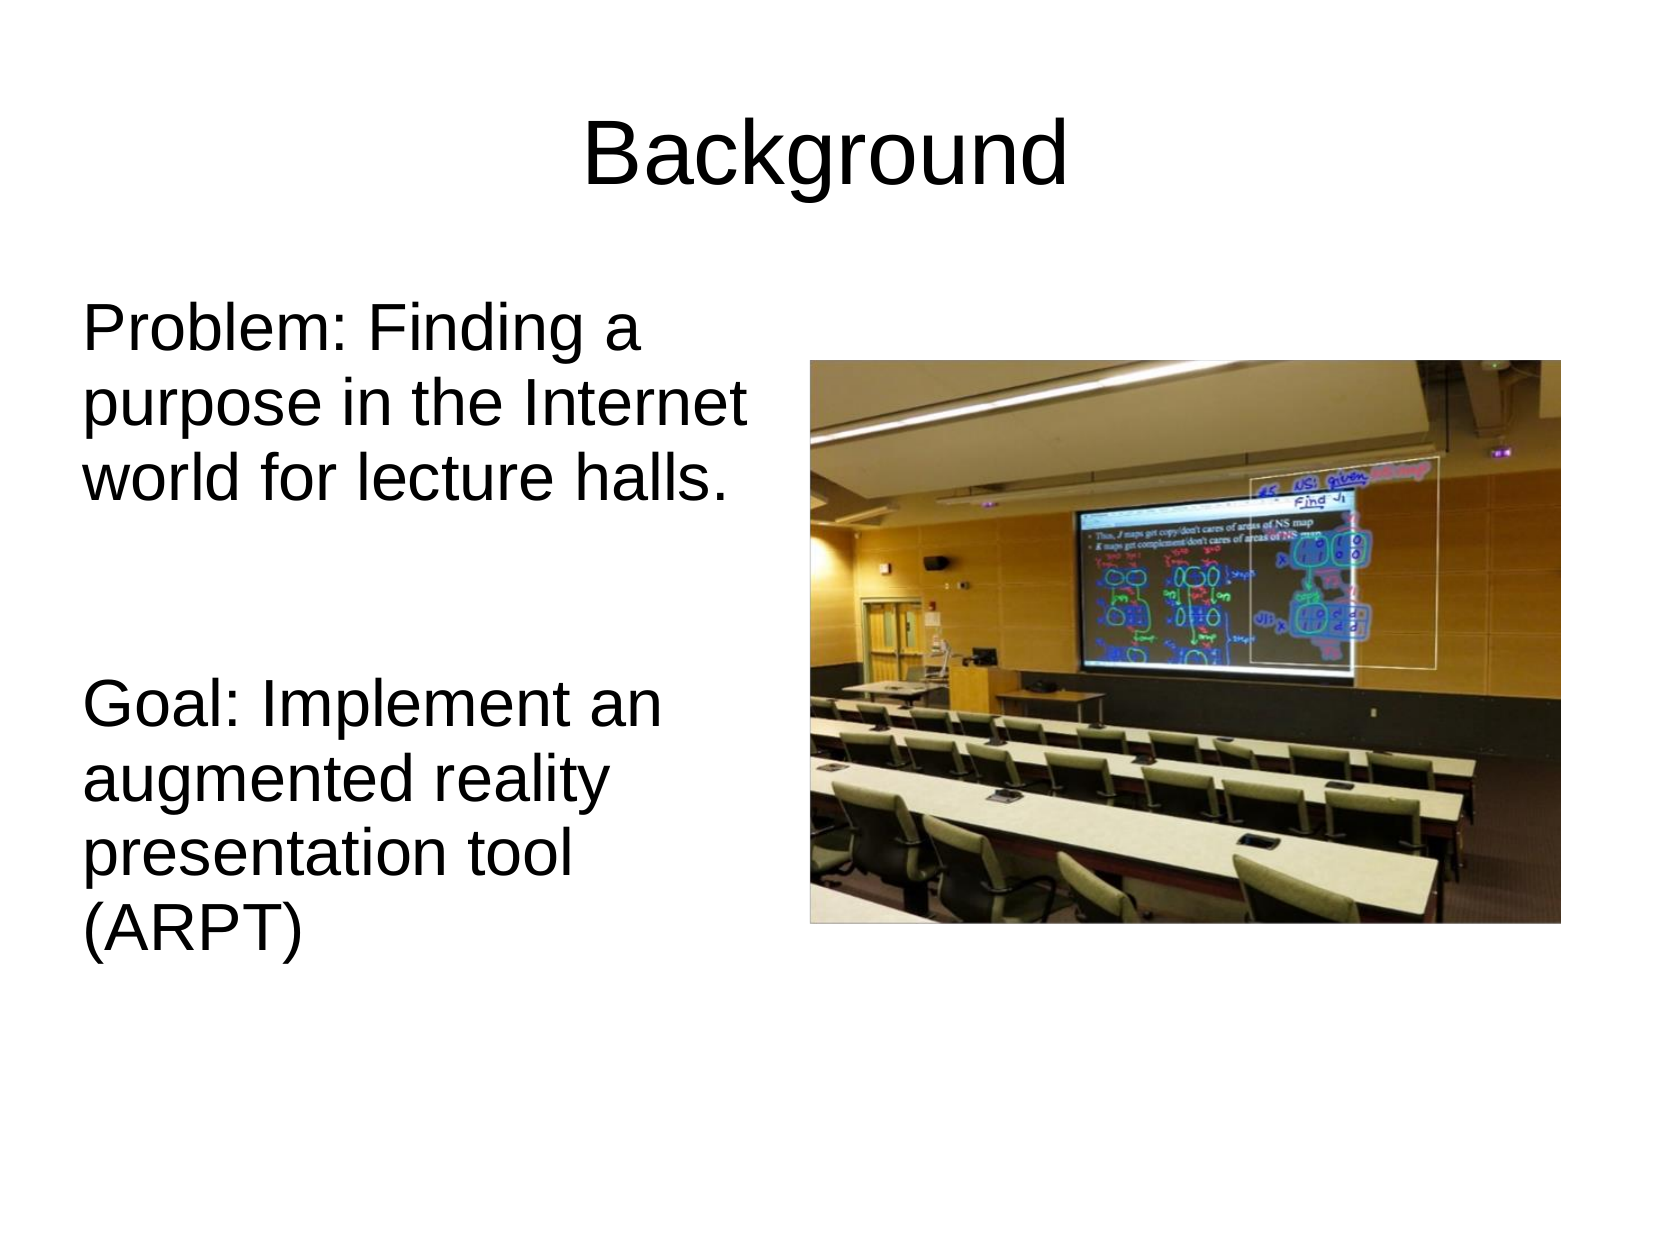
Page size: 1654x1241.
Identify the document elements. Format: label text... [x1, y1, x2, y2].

list Goal: Implement an augmented reality presentation tool (ARPT) [82, 665, 809, 1009]
picture [808, 359, 1561, 924]
title Background [82, 49, 1571, 257]
list Problem: Finding a purpose in the Internet world for lecture halls. [82, 290, 809, 634]
